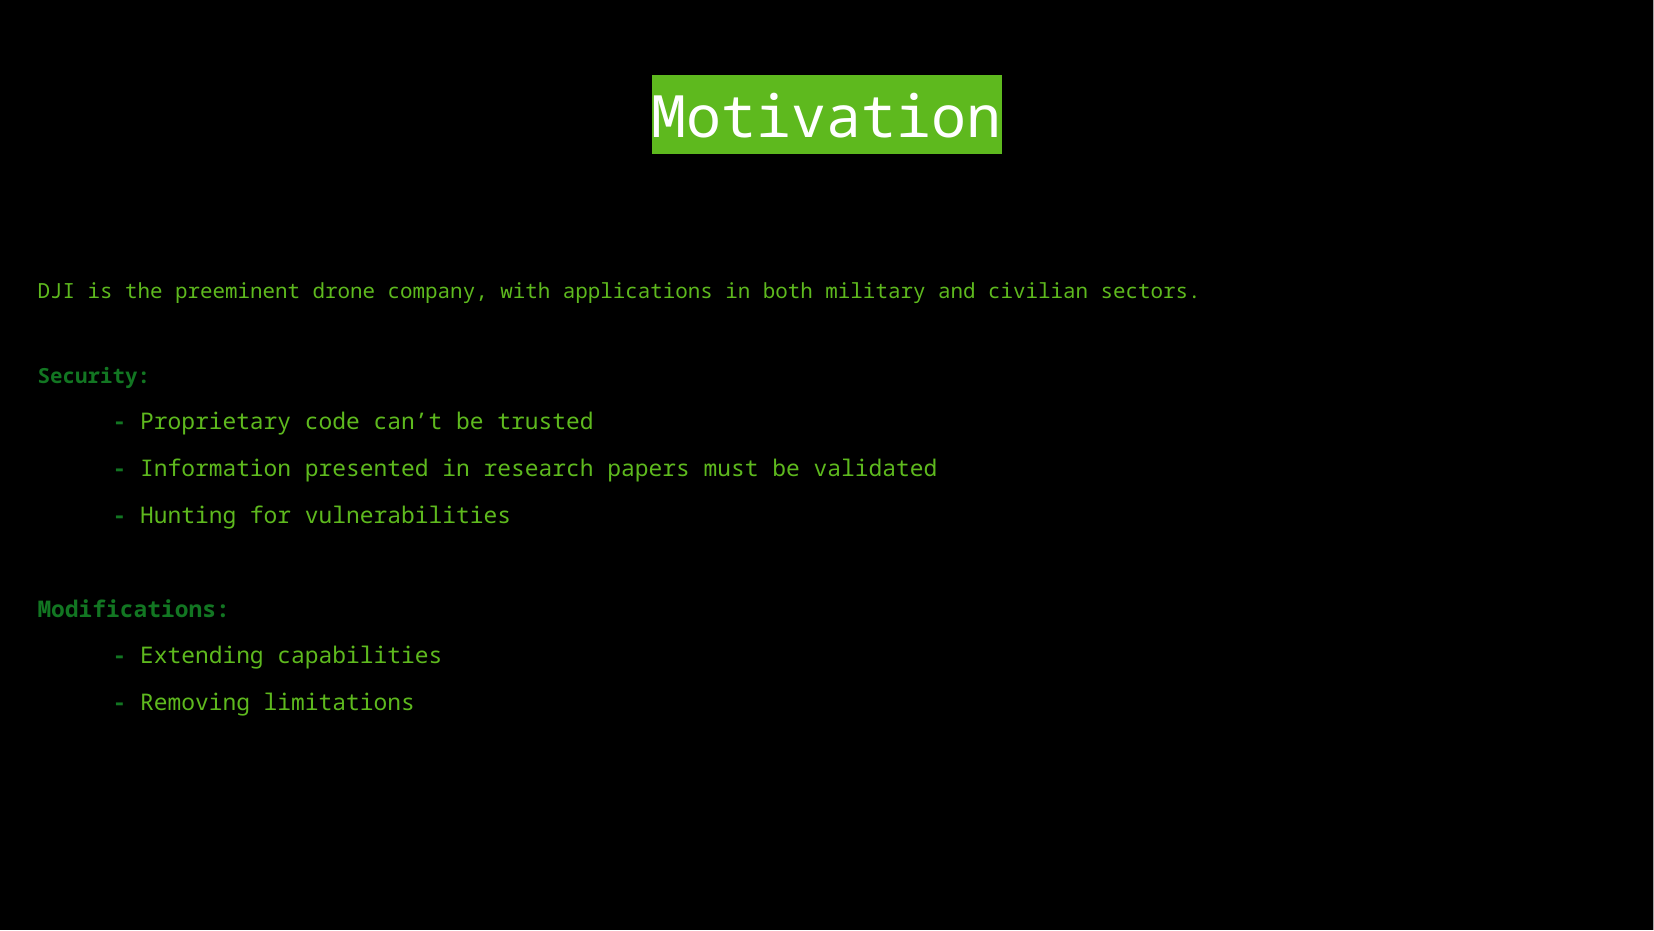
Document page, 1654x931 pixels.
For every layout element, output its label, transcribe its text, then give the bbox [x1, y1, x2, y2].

text_box DJI is the preeminent drone company, with applications in both military and civilian sectors. Security: - Proprietary code can’t be trusted - Information presented in research papers must be validated - Hunting for vulnerabilities Modifications: - Extending capabilities - Removing limitations [37, 262, 1613, 826]
title Motivation [82, 37, 1571, 193]
